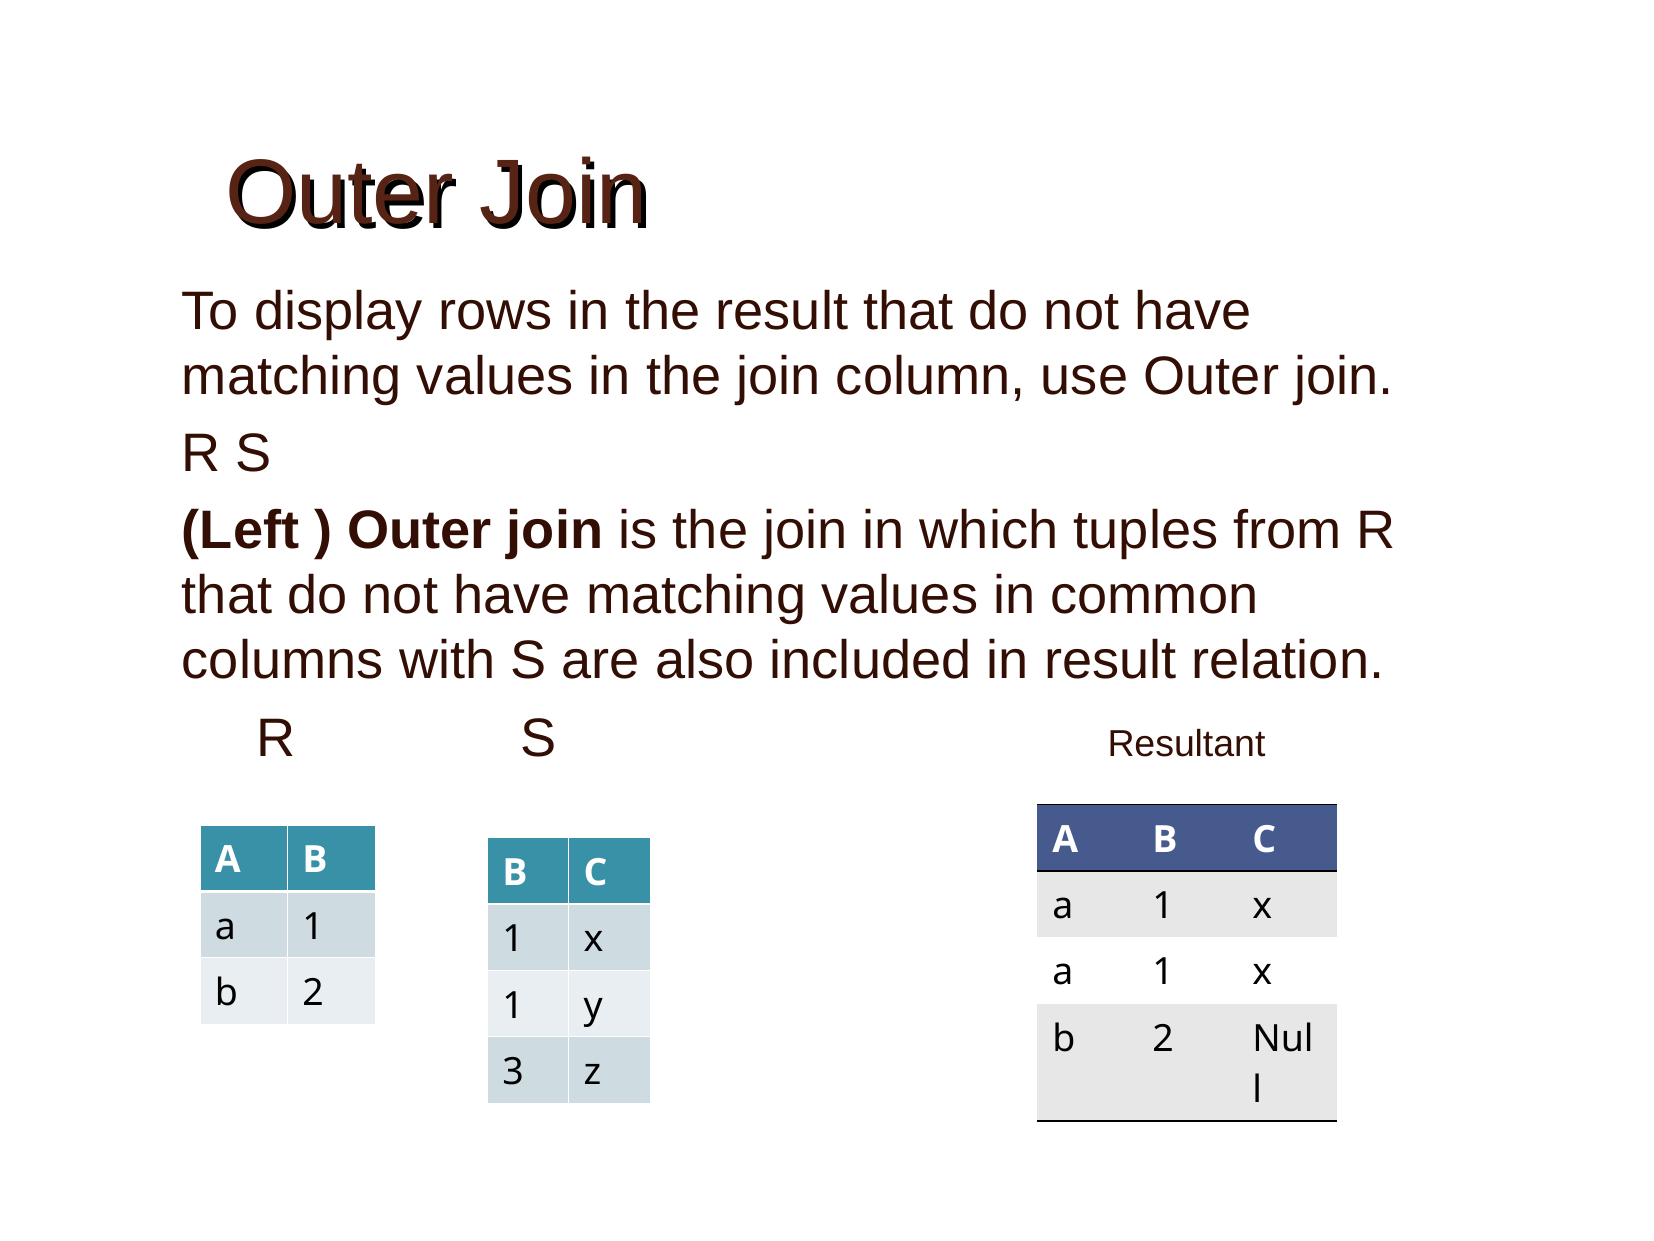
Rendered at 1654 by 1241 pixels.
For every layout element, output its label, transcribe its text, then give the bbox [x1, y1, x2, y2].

table_cell y [569, 971, 650, 1036]
table_header C [1238, 805, 1337, 870]
table_cell 1 [488, 905, 568, 970]
table_header B [288, 826, 375, 890]
table_cell 1 [488, 971, 568, 1036]
table_cell a [1037, 872, 1138, 937]
subtitle To display rows in the result that do not have matching values in the join column, use Outer join. R S (Left ) Outer join is the join in which tuples from R that do not have matching values in common columns with S are also included in result relation. R S Resultant [162, 274, 1438, 1125]
table_cell z [569, 1037, 650, 1103]
table_cell 1 [288, 893, 375, 957]
table_cell a [1037, 937, 1138, 1004]
table_cell Null [1238, 1004, 1337, 1120]
table_cell 3 [488, 1037, 568, 1103]
table_cell a [201, 893, 287, 957]
table_header B [1138, 805, 1238, 870]
table_header A [1037, 805, 1138, 870]
table_cell b [201, 958, 287, 1024]
table_cell 1 [1138, 937, 1238, 1004]
title Outer Join [174, 99, 1388, 250]
table_cell x [1238, 937, 1337, 1004]
table_cell 1 [1138, 872, 1238, 937]
table_header A [201, 826, 287, 890]
table_cell b [1037, 1004, 1138, 1120]
table_cell x [569, 905, 650, 970]
table_cell 2 [288, 958, 375, 1024]
table_header B [488, 838, 568, 903]
table_header C [569, 838, 650, 903]
table_cell 2 [1138, 1004, 1238, 1120]
table_cell x [1238, 872, 1337, 937]
